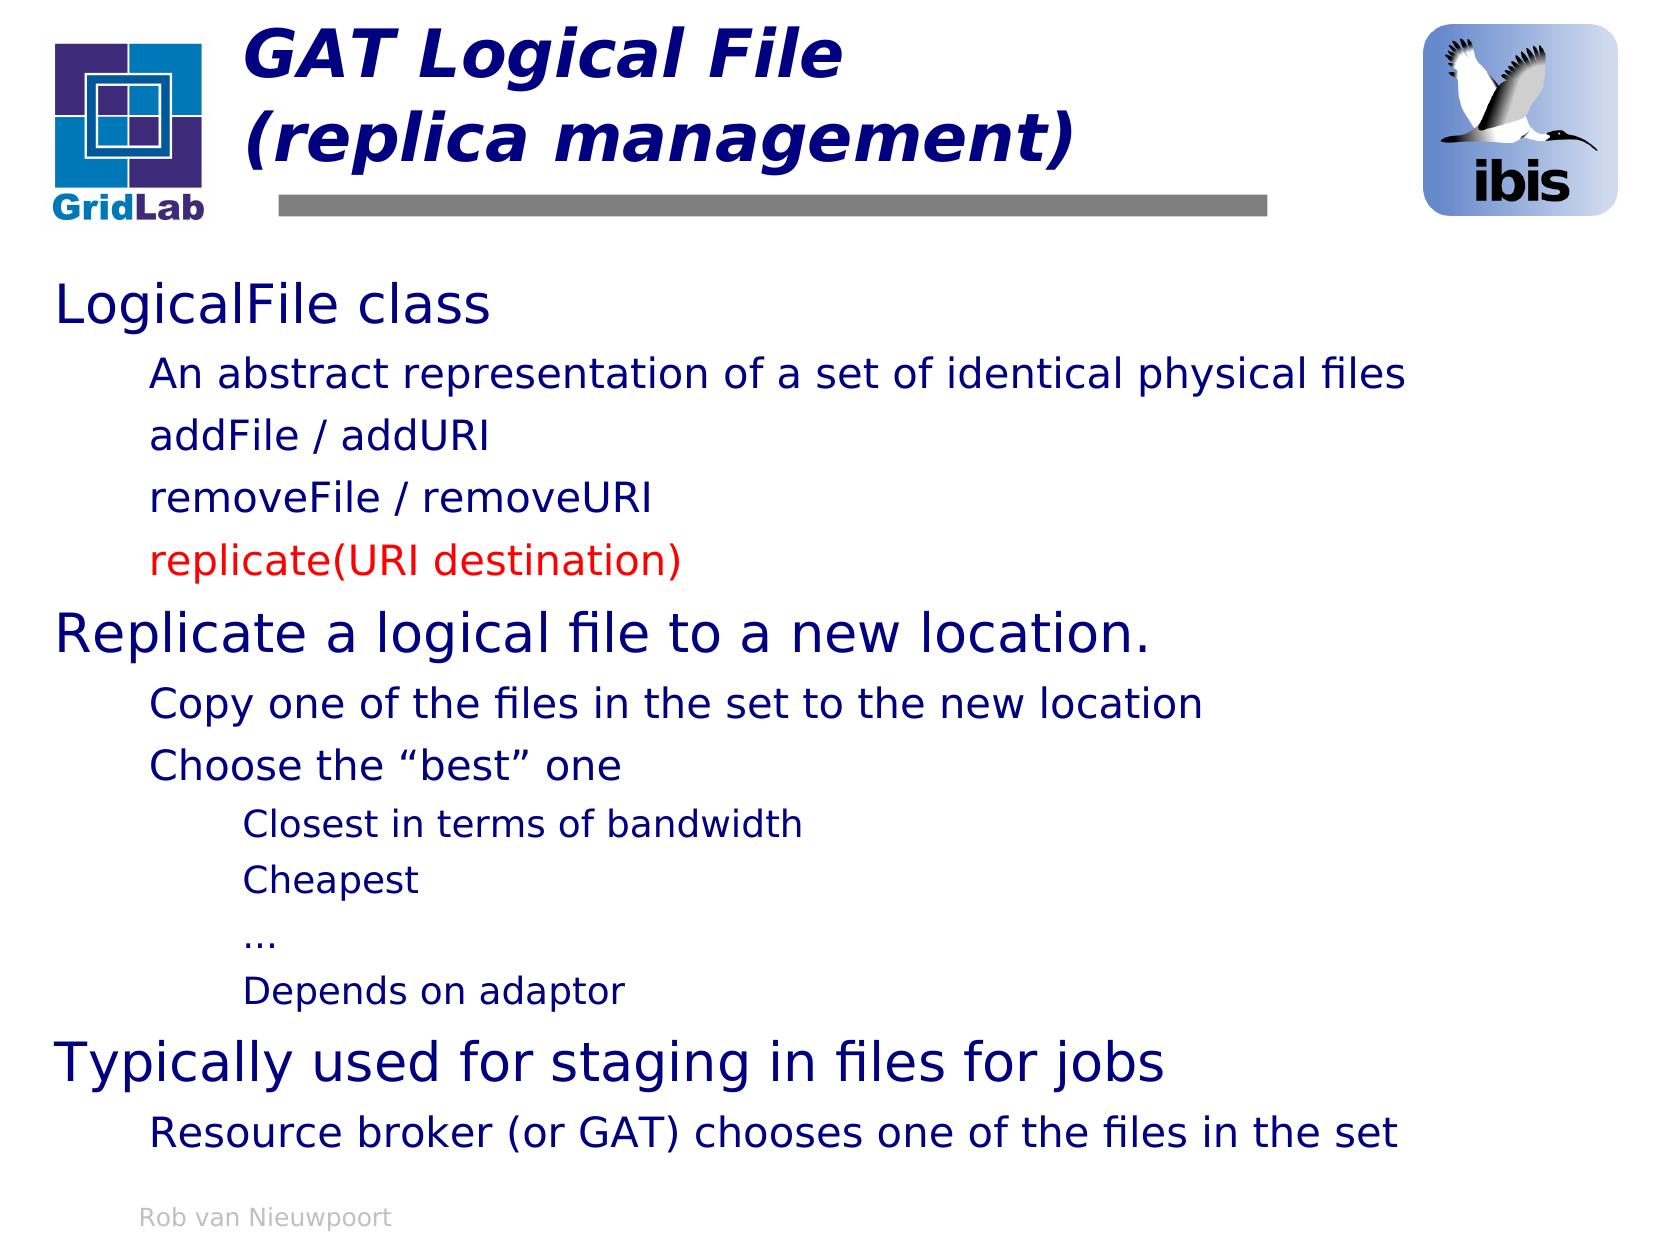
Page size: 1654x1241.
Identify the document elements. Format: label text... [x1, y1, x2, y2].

picture [45, 34, 211, 230]
picture [1423, 24, 1618, 216]
title GAT Logical File (replica management) [243, 0, 1280, 187]
list LogicalFile class An abstract representation of a set of identical physical files addFile / addURI removeFile / removeURI replicate(URI destination) Replicate a logical file to a new location. Copy one of the files in the set to the new location Choose the “best” one Closest in terms of bandwidth Cheapest ... Depends on adaptor Typically used for staging in files for jobs Resource broker (or GAT) chooses one of the files in the set [55, 268, 1599, 1153]
